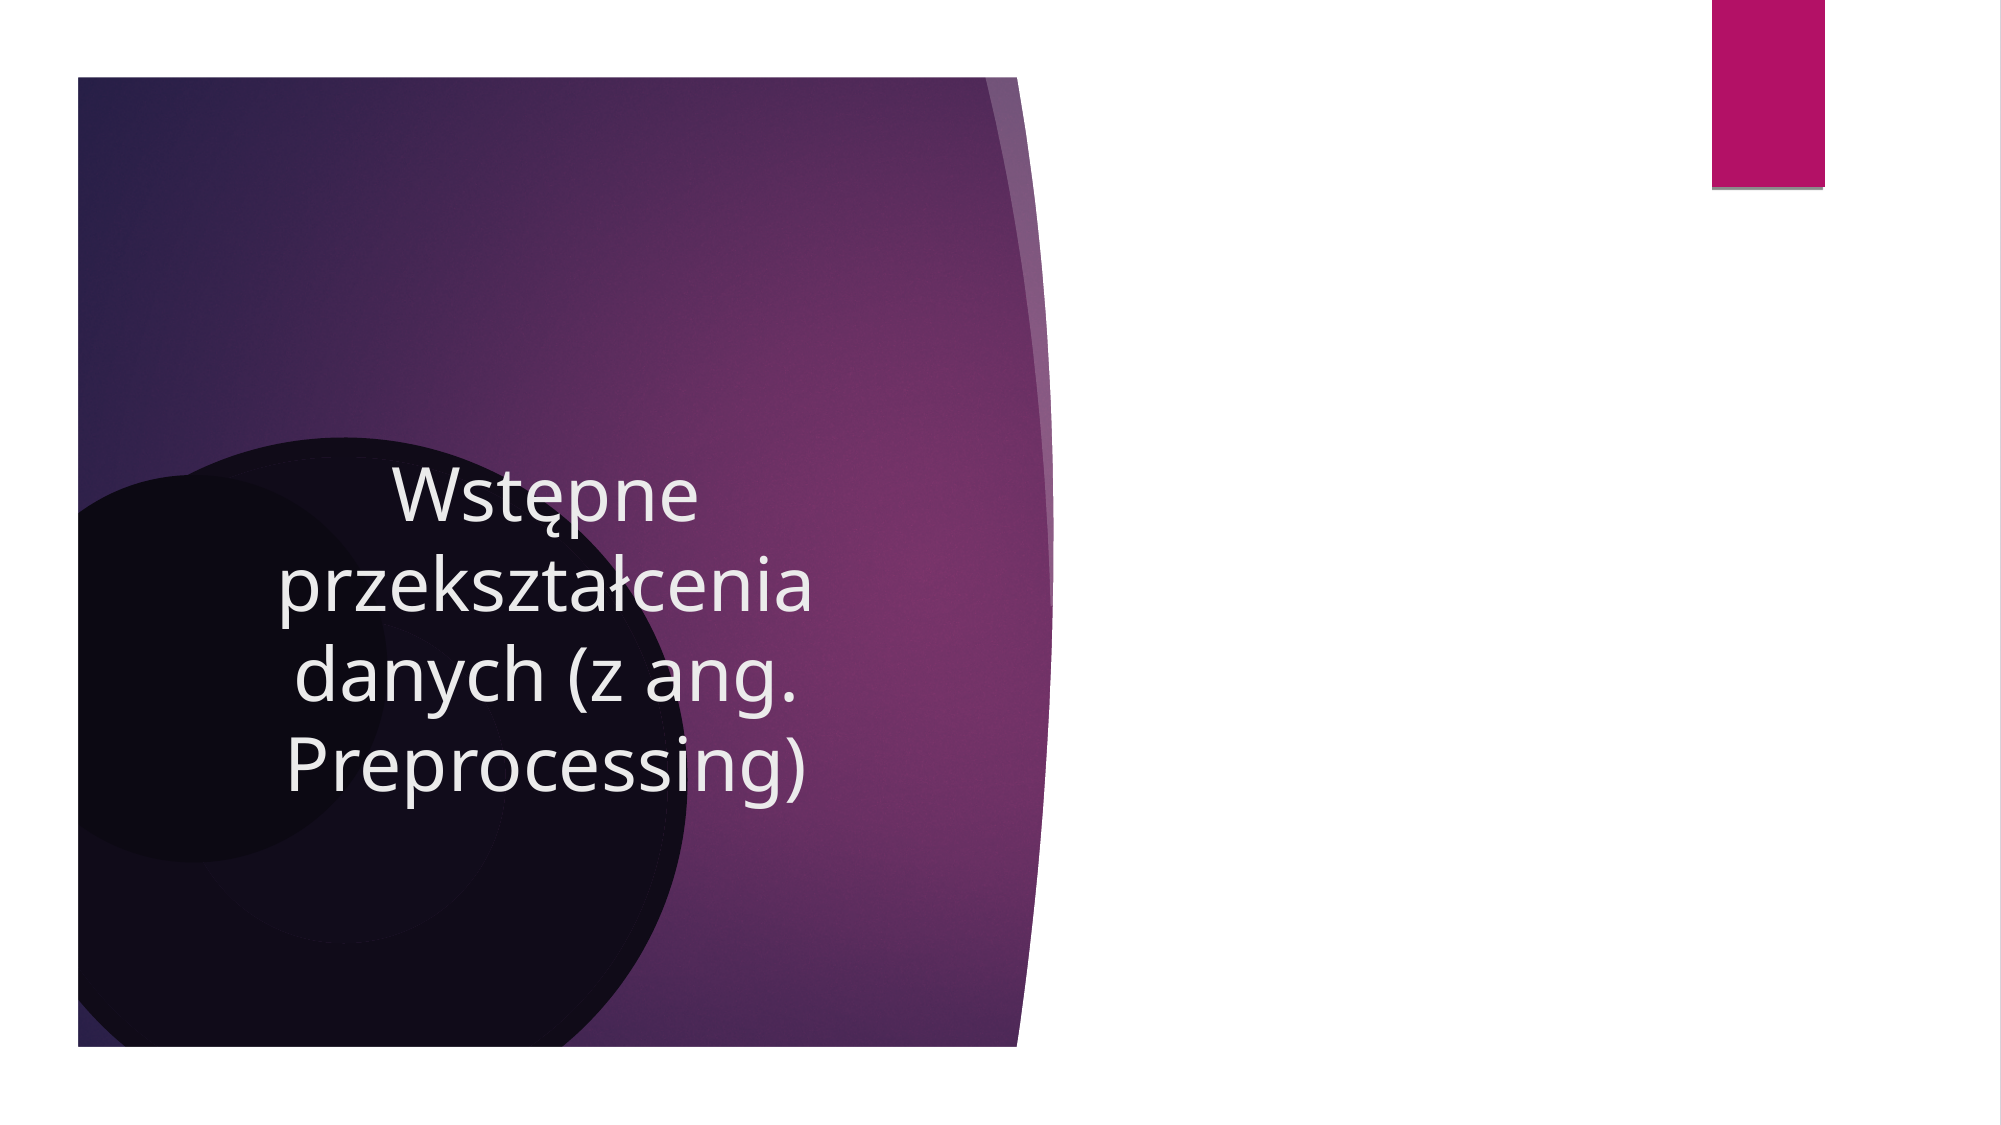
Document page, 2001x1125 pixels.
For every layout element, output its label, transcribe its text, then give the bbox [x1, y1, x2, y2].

title Wstępne przekształcenia danych (z ang. Preprocessing) [197, 353, 912, 772]
